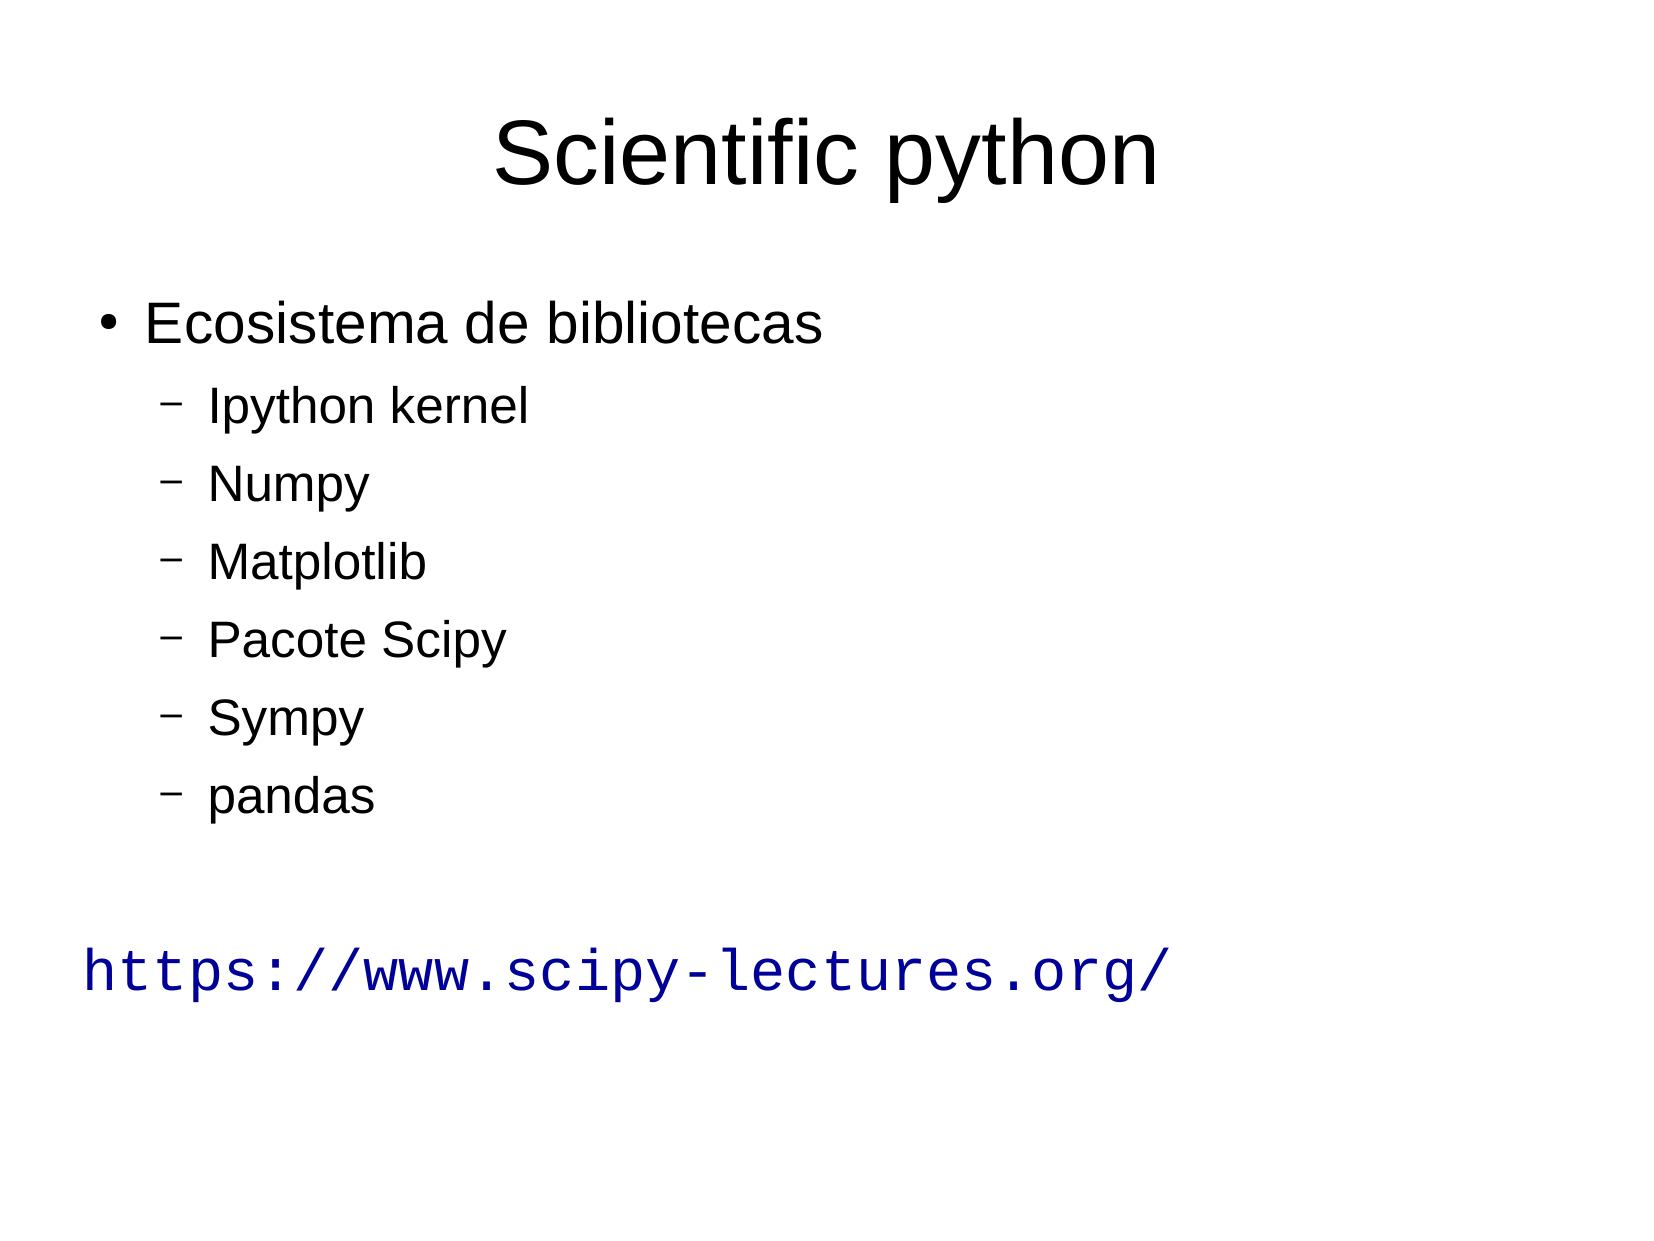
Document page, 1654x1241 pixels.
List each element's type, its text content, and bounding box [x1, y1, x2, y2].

list Ecosistema de bibliotecas Ipython kernel Numpy Matplotlib Pacote Scipy Sympy pandas https://www.scipy-lectures.org/ [82, 290, 1571, 1010]
title Scientific python [82, 49, 1571, 257]
